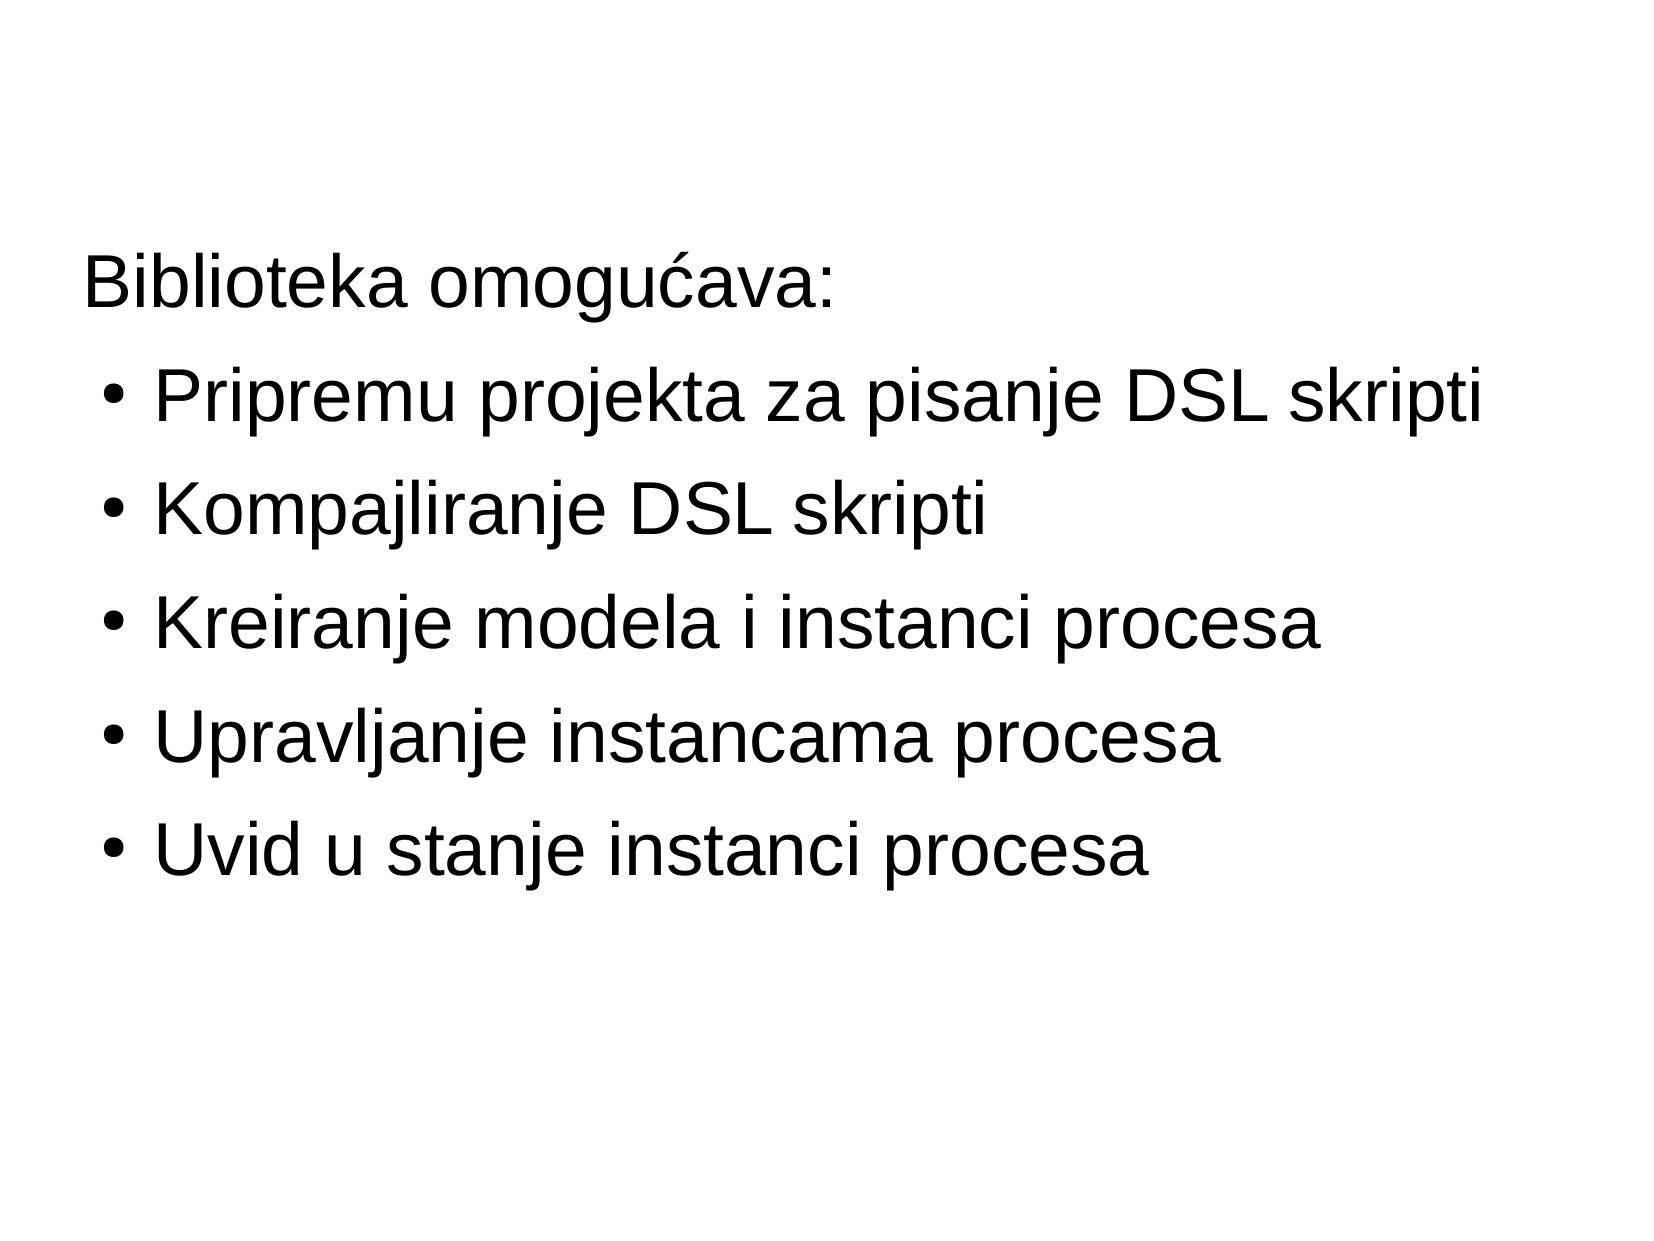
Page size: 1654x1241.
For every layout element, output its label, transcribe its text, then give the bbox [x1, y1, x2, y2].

list Biblioteka omogućava: Pripremu projekta za pisanje DSL skripti Kompajliranje DSL skripti Kreiranje modela i instanci procesa Upravljanje instancama procesa Uvid u stanje instanci procesa [82, 240, 1546, 935]
